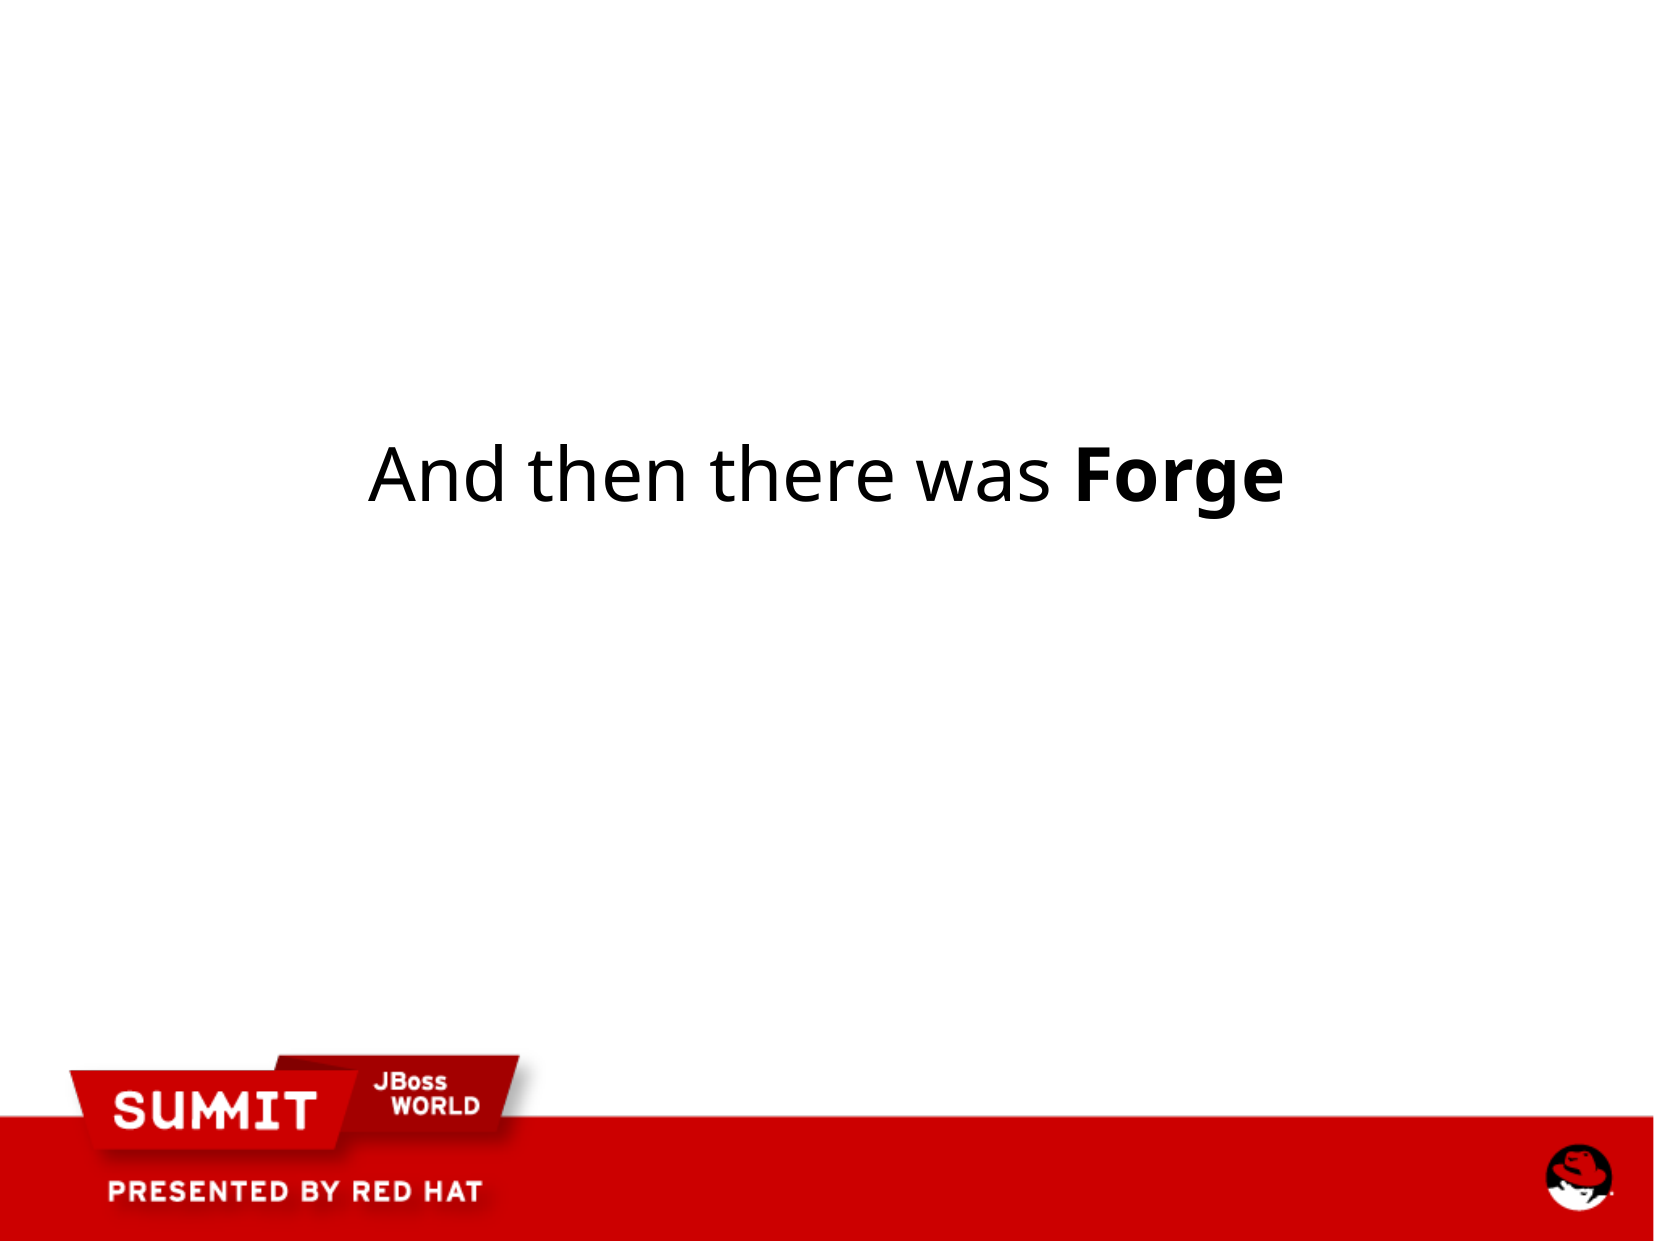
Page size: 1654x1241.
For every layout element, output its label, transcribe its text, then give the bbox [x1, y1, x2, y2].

subtitle And then there was Forge [82, 37, 1571, 1039]
picture [0, 1043, 1654, 1241]
